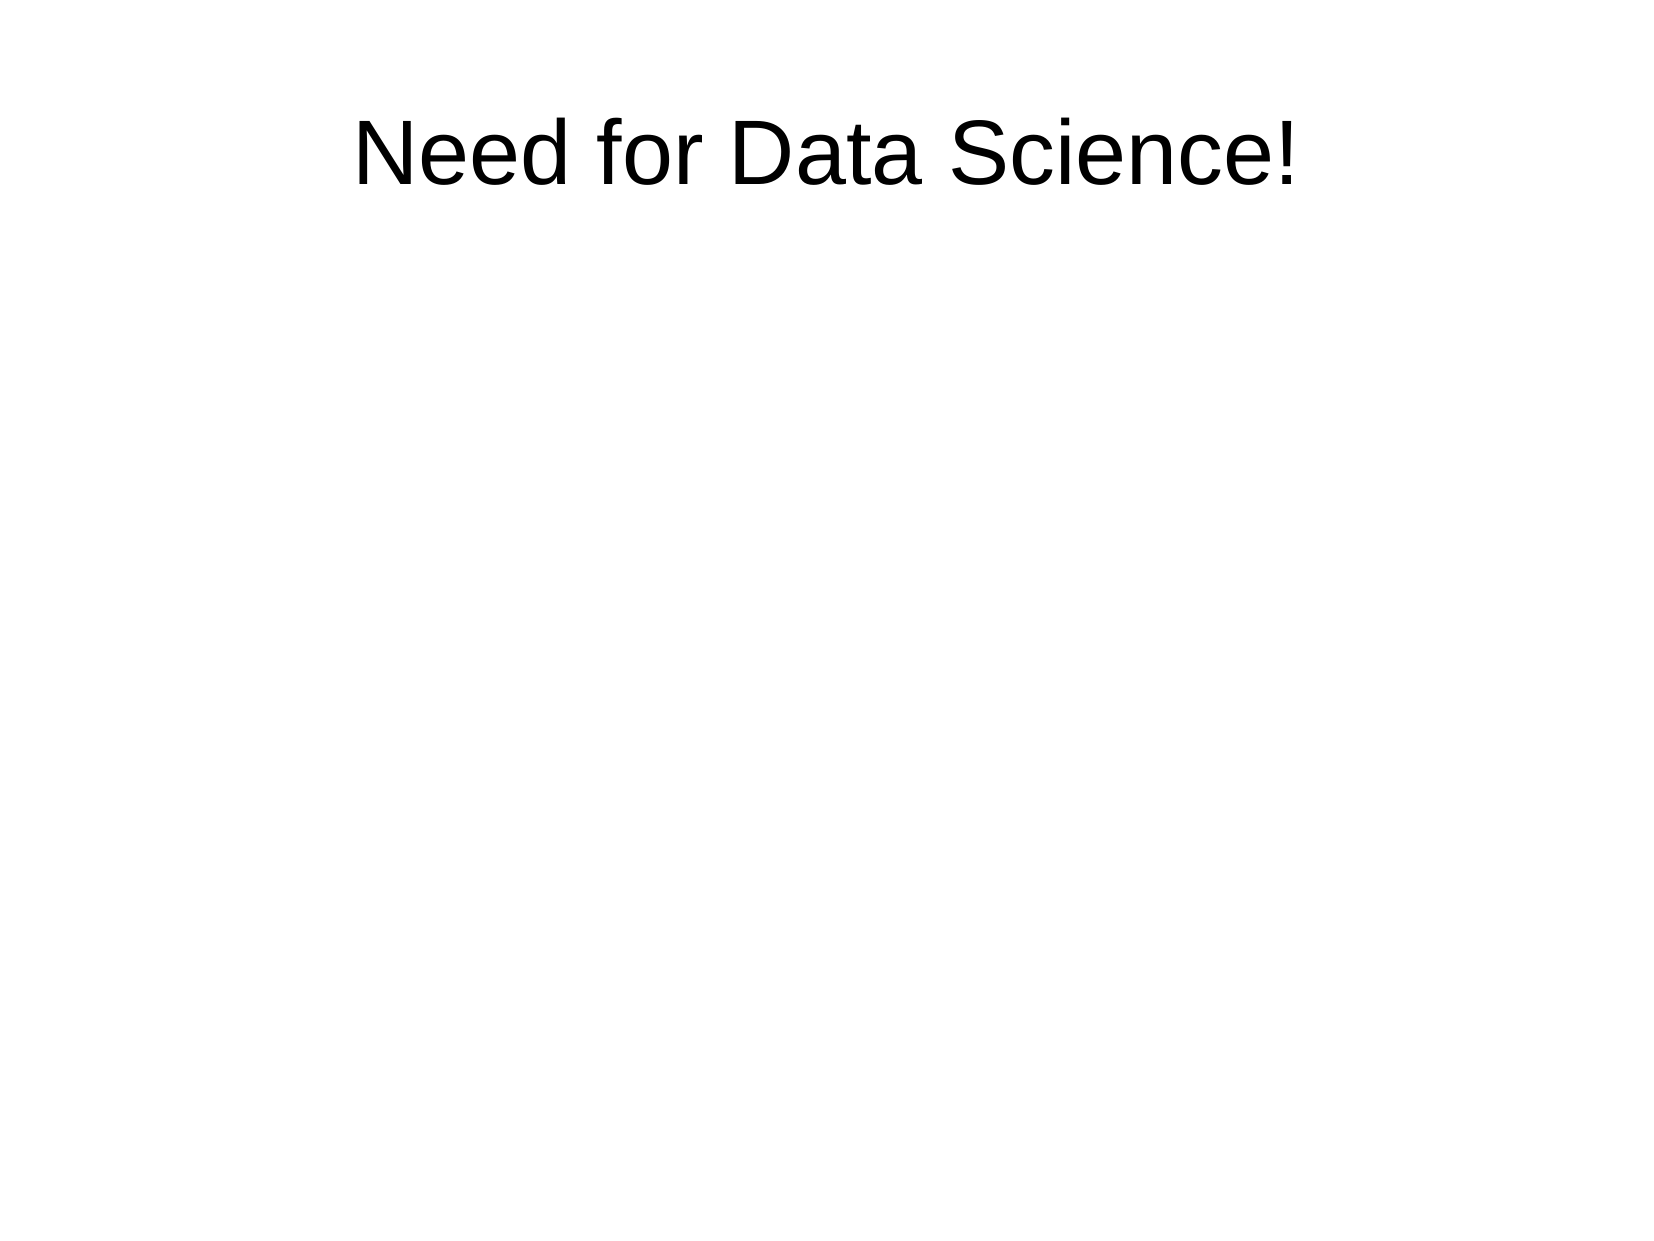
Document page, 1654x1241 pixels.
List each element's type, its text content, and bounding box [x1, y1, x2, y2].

title Need for Data Science! [82, 49, 1571, 257]
